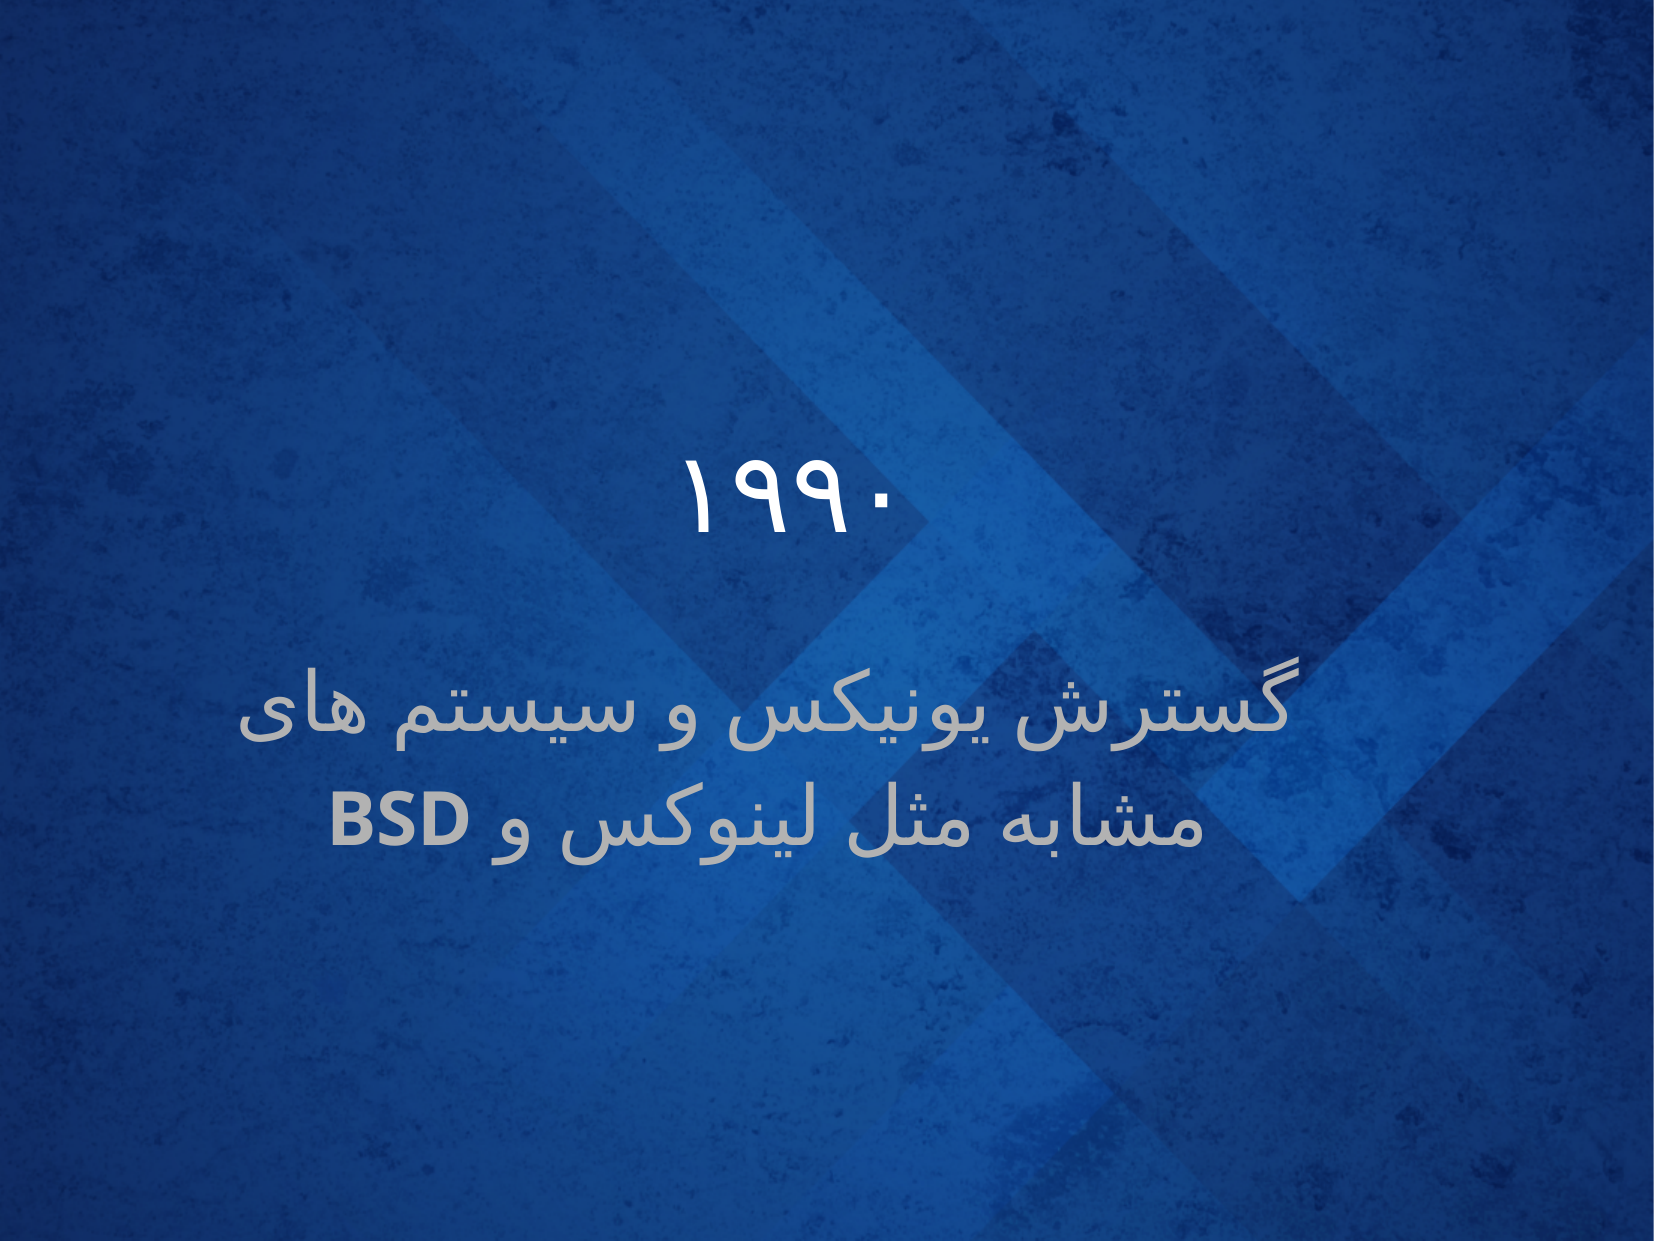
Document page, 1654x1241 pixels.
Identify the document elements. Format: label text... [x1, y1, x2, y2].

subtitle گسترش یونیکس و سیستم های مشابه مثل لینوکس و BSD [194, 603, 1341, 934]
title ۱۹۹۰ [194, 383, 1388, 628]
picture [0, 0, 1654, 1241]
